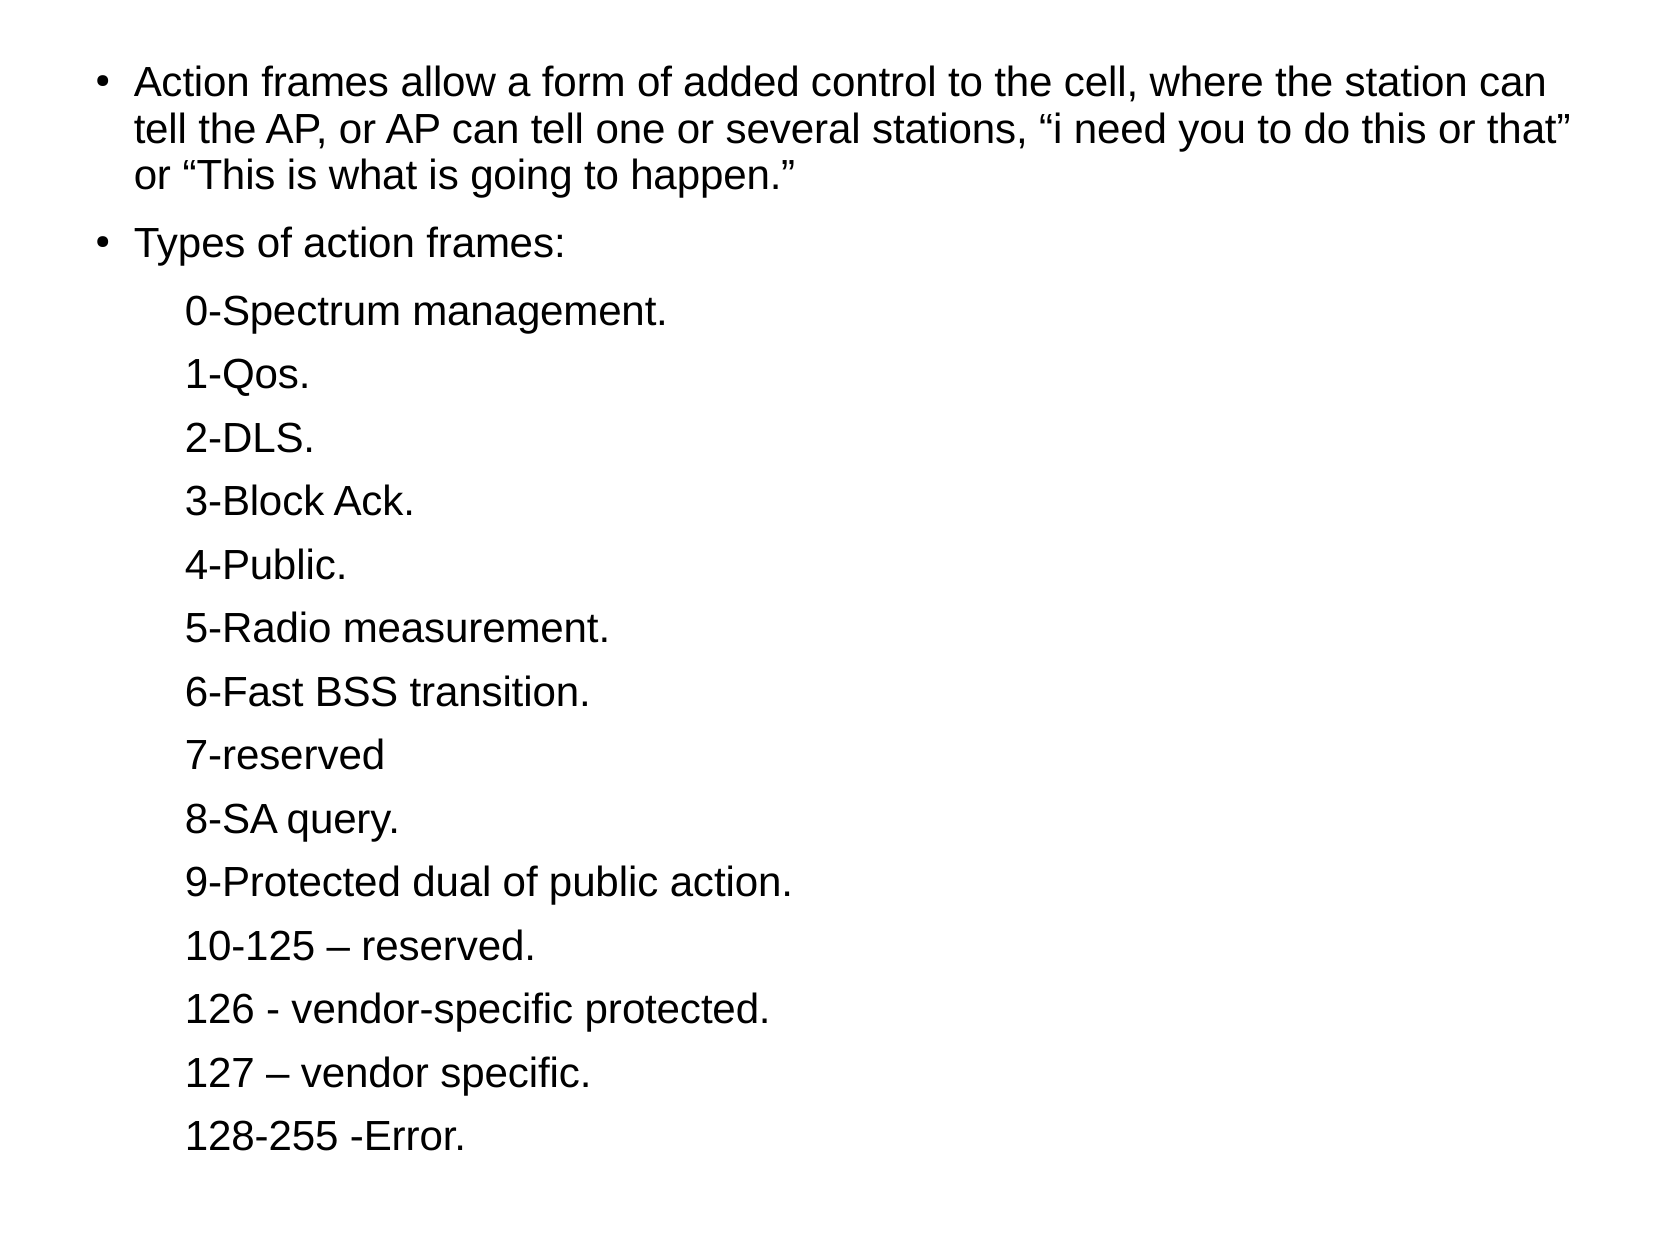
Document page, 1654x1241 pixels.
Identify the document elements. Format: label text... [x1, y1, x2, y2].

list Action frames allow a form of added control to the cell, where the station can tell the AP, or AP can tell one or several stations, “i need you to do this or that” or “This is what is going to happen.” Types of action frames: 0-Spectrum management. 1-Qos. 2-DLS. 3-Block Ack. 4-Public. 5-Radio measurement. 6-Fast BSS transition. 7-reserved 8-SA query. 9-Protected dual of public action. 10-125 – reserved. 126 - vendor-specific protected. 127 – vendor specific. 128-255 -Error. [82, 59, 1571, 1170]
